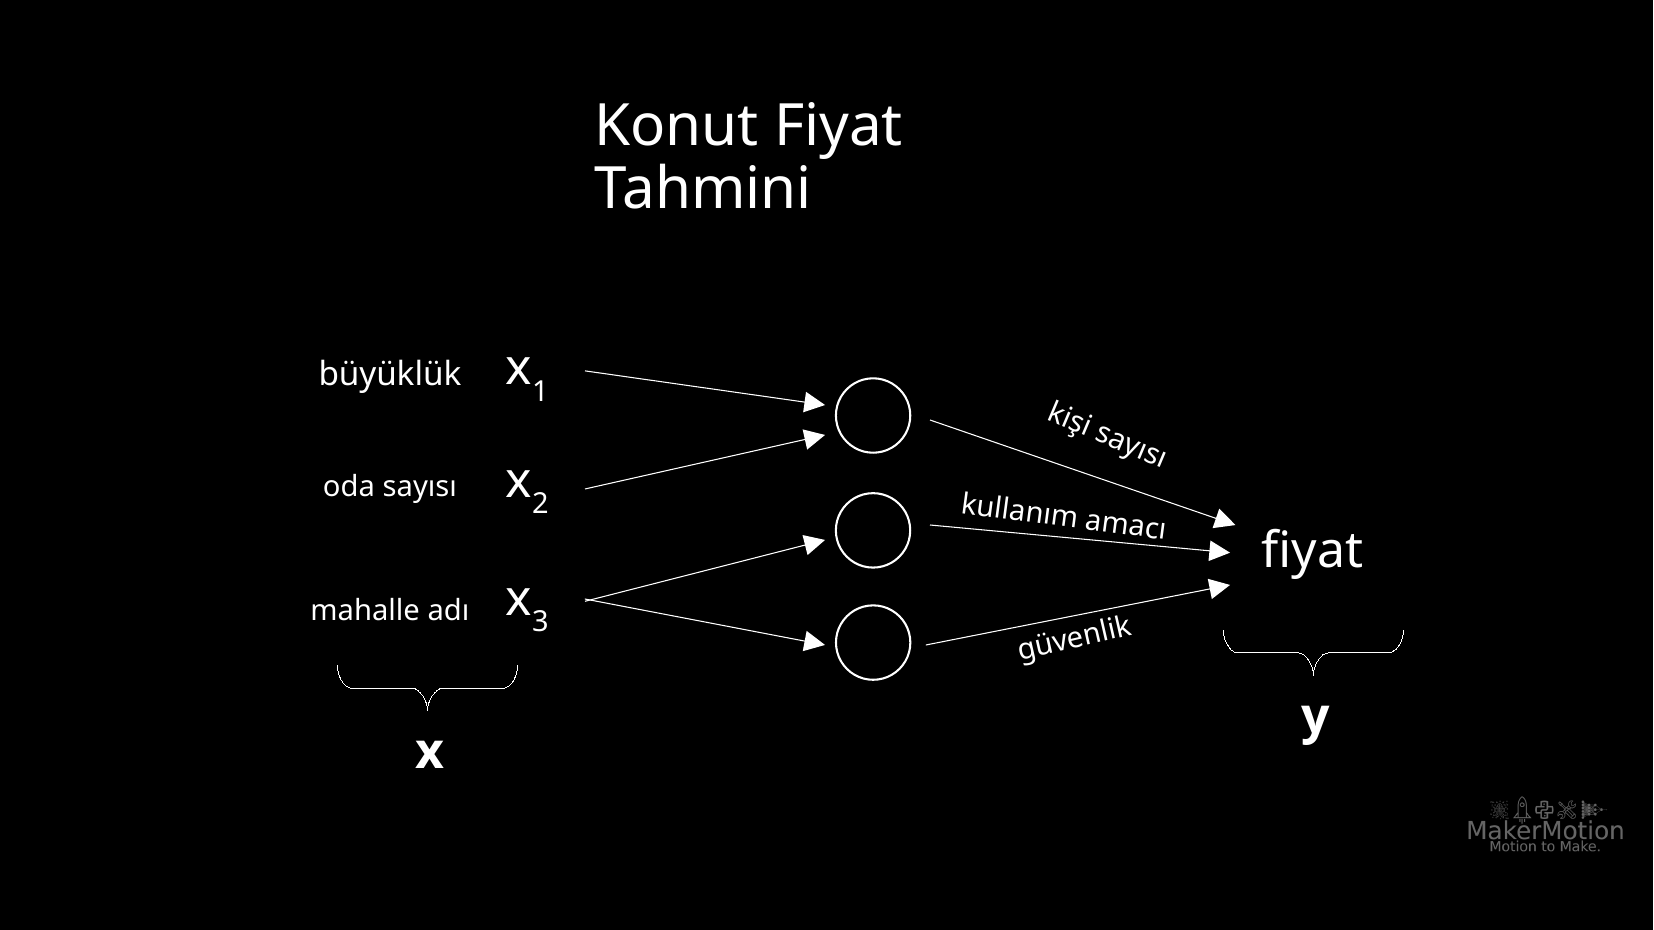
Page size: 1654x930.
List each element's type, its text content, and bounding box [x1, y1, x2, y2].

text_box kişi sayısı [1026, 380, 1190, 487]
text_box güvenlik [997, 595, 1150, 677]
text_box x3 [490, 557, 571, 646]
text_box kullanım amacı [943, 474, 1185, 556]
text_box oda sayısı [308, 460, 472, 510]
picture [1440, 719, 1651, 930]
text_box mahalle adı [295, 584, 485, 634]
text_box fiyat [1247, 510, 1380, 585]
text_box x1 [490, 327, 571, 415]
text_box büyüklük [303, 344, 477, 400]
text_box x2 [490, 439, 571, 527]
text_box y [1286, 672, 1332, 745]
title Konut Fiyat Tahmini [579, 68, 1074, 248]
text_box x [401, 707, 447, 781]
